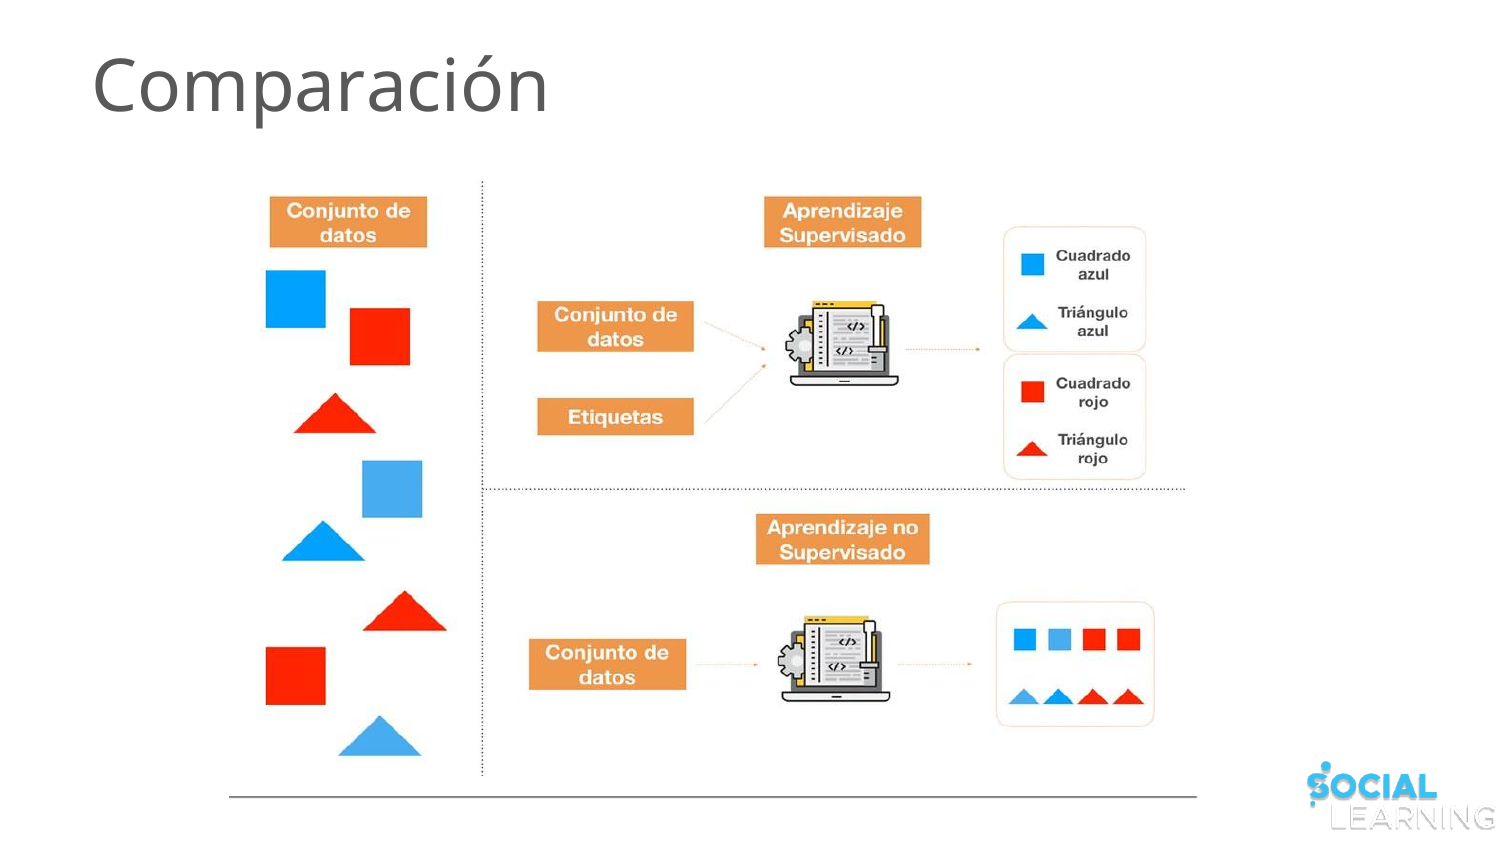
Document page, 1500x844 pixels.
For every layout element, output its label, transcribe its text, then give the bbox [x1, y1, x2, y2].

picture [229, 180, 1200, 796]
picture [1301, 744, 1500, 844]
title Comparación [76, 0, 1382, 142]
